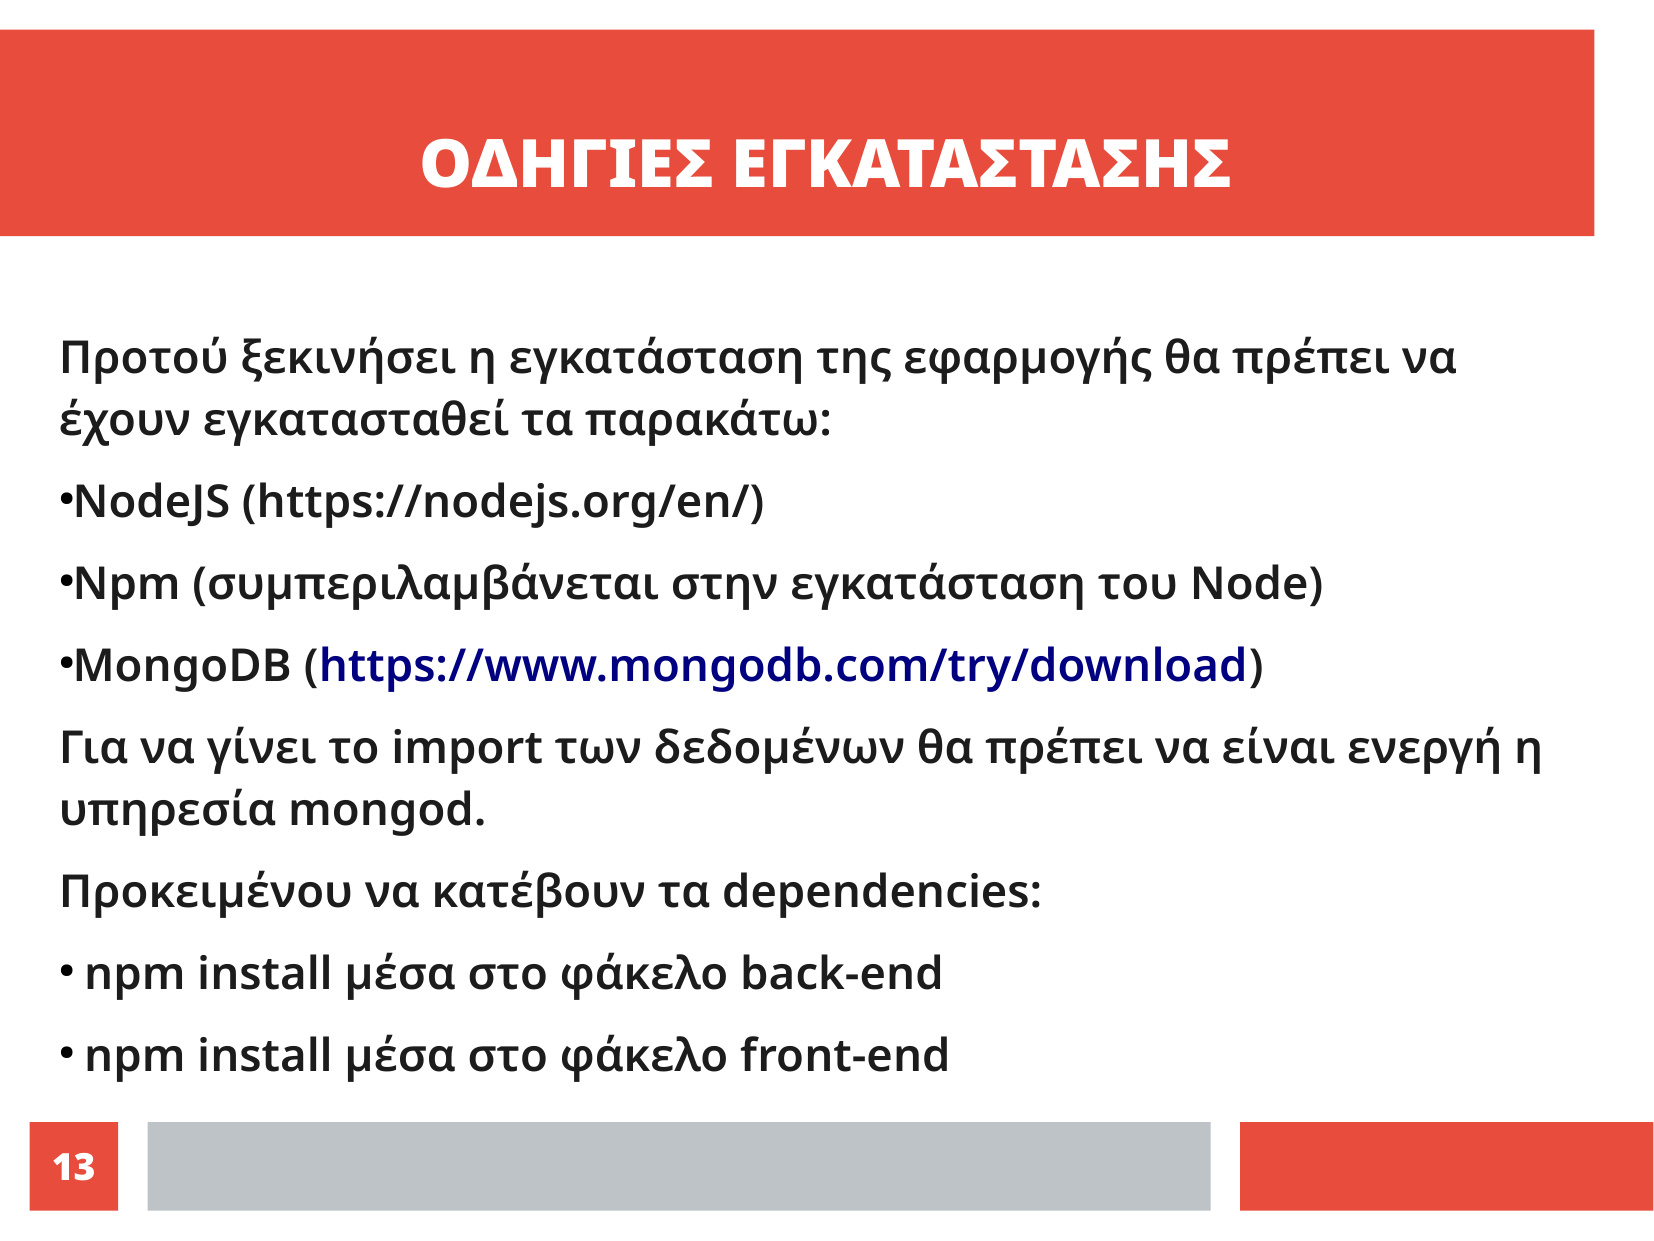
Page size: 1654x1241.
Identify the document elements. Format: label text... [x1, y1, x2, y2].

list Προτού ξεκινήσει η εγκατάσταση της εφαρμογής θα πρέπει να έχουν εγκατασταθεί τα παρακάτω: NodeJS (https://nodejs.org/en/) Npm (συμπεριλαμβάνεται στην εγκατάσταση του Node) MongoDB (https://www.mongodb.com/try/download) Για να γίνει το import των δεδομένων θα πρέπει να είναι ενεργή η υπηρεσία mongod. Προκειμένου να κατέβουν τα dependencies: npm install μέσα στο φάκελο back-end npm install μέσα στο φάκελο front-end [59, 324, 1565, 1093]
title ΟΔΗΓΙΕΣ ΕΓΚΑΤΑΣΤΑΣΗΣ [59, 59, 1595, 207]
